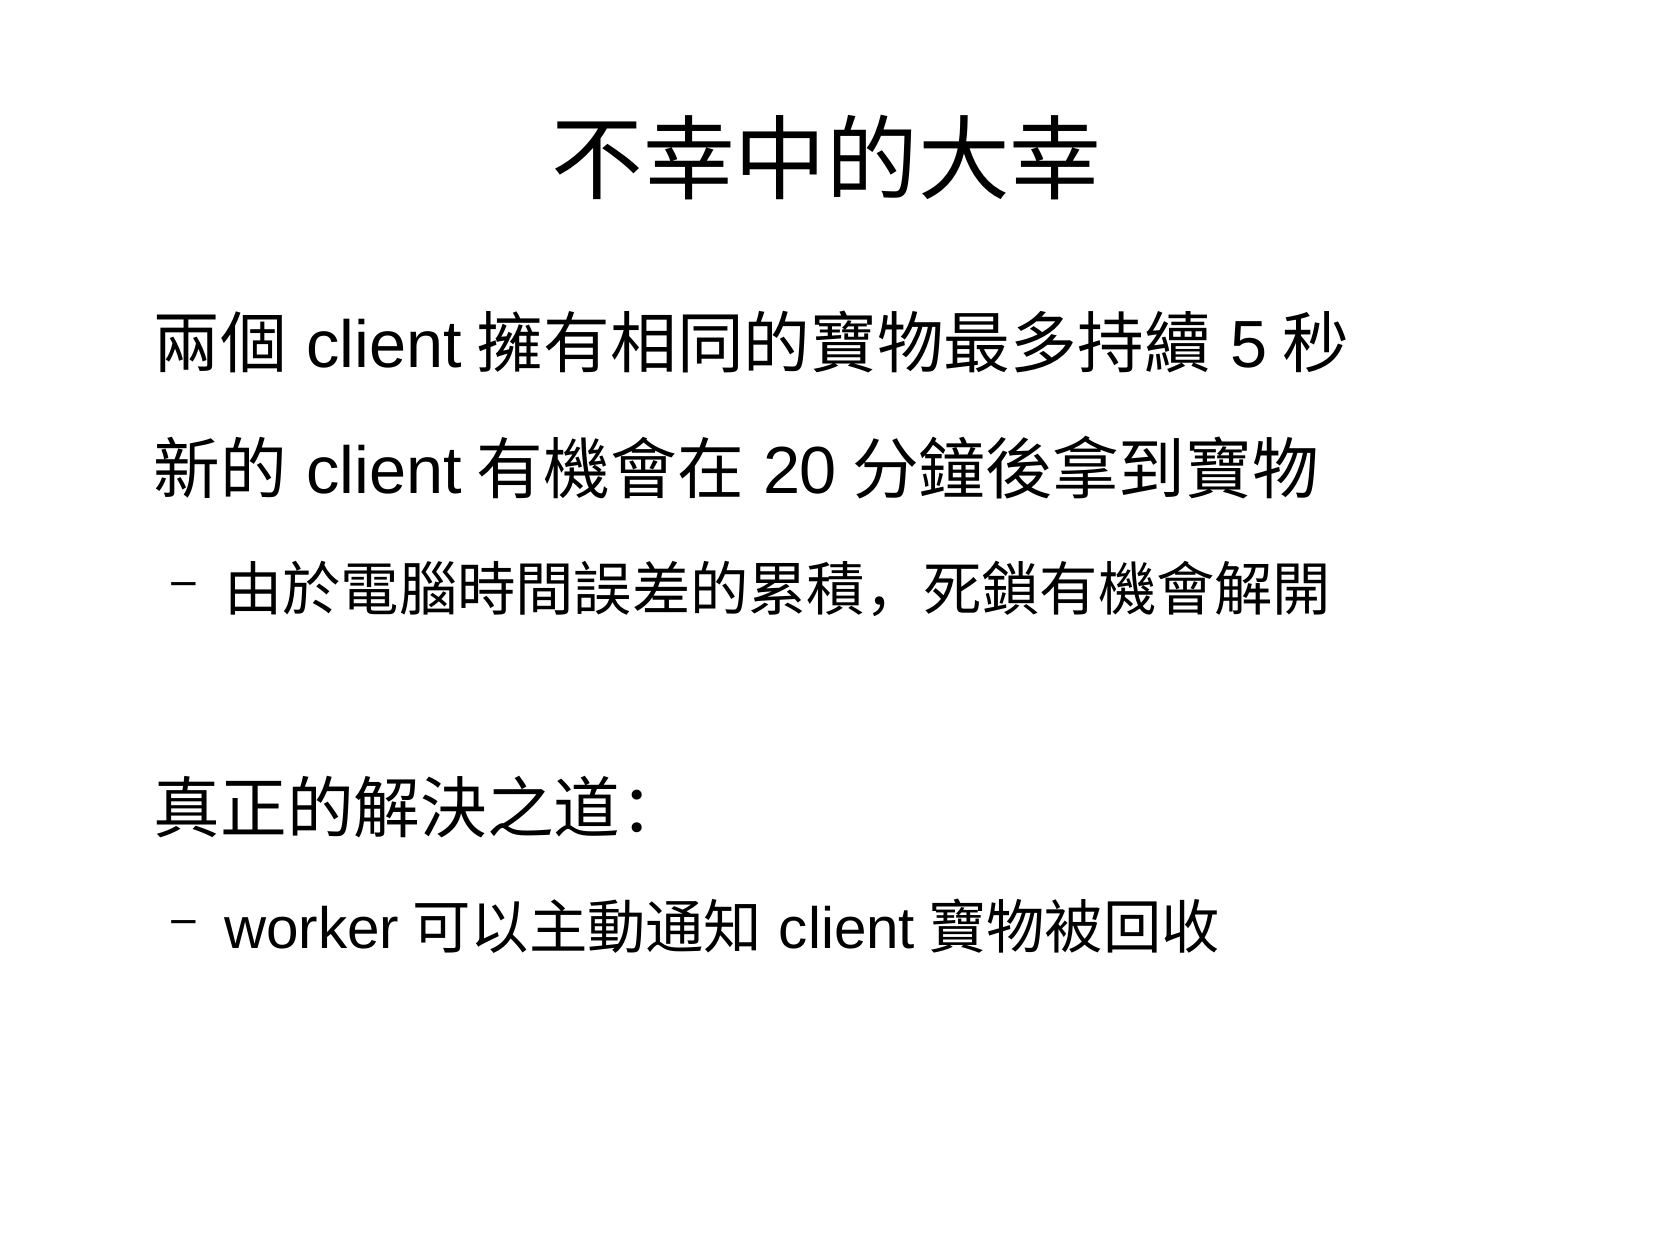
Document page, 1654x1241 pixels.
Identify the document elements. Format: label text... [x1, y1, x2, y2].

list 兩個client擁有相同的寶物最多持續5秒 新的client有機會在20分鐘後拿到寶物 由於電腦時間誤差的累積，死鎖有機會解開 真正的解決之道： worker可以主動通知client寶物被回收 [82, 290, 1571, 1010]
title 不幸中的大幸 [82, 49, 1571, 257]
